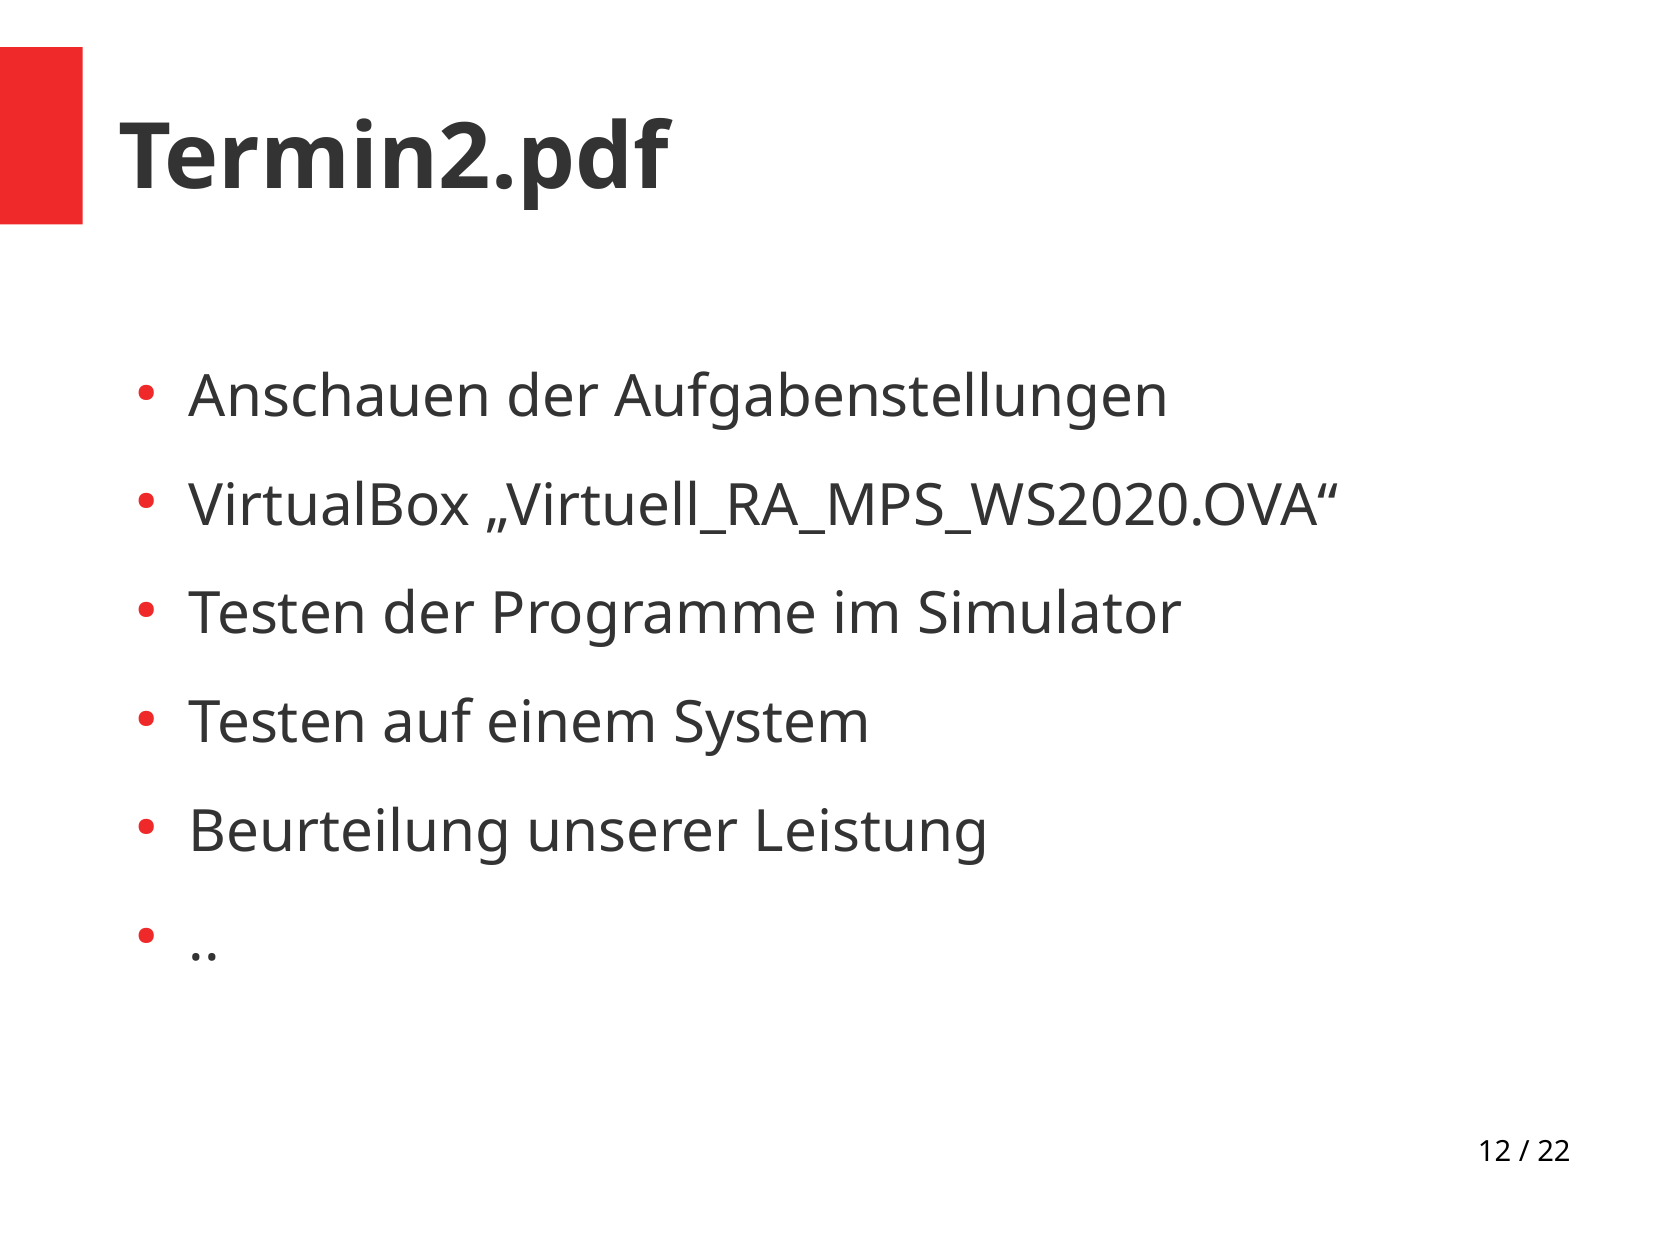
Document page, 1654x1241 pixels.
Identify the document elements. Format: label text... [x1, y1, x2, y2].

title Termin2.pdf [118, 45, 1571, 260]
list Anschauen der Aufgabenstellungen VirtualBox „Virtuell_RA_MPS_WS2020.OVA“ Testen der Programme im Simulator Testen auf einem System Beurteilung unserer Leistung .. [118, 354, 1536, 1074]
